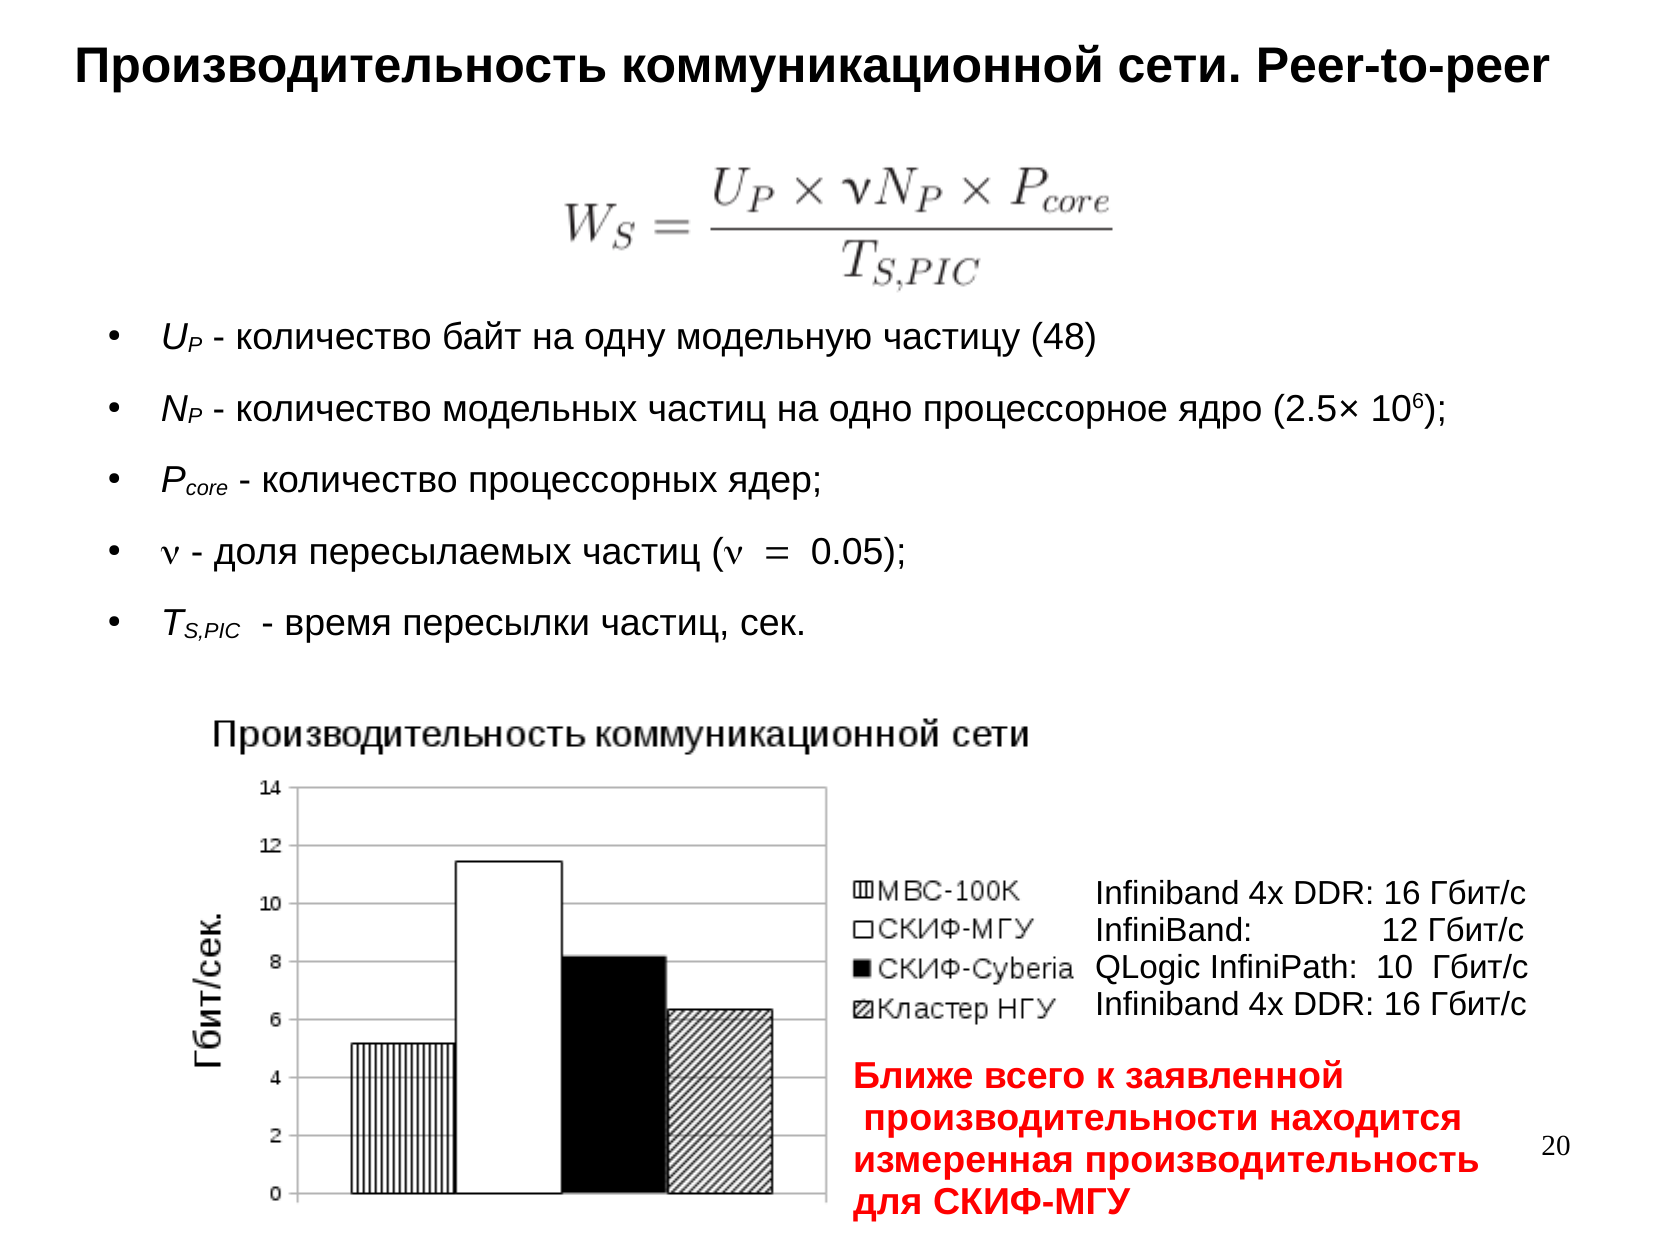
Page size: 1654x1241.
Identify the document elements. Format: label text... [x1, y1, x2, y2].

list UP - количество байт на одну модельную частицу (48) NP - количество модельных частиц на одно процессорное ядро (2.5× 106); Pcore - количество процессорных ядер; n - доля пересылаемых частиц (n = 0.05); TS,PIC - время пересылки частиц, сек. [90, 315, 1579, 1036]
text_box Ближе всего к заявленной производительности находится измеренная производительность для СКИФ-МГУ [838, 1047, 1506, 1231]
picture [465, 169, 1161, 319]
title Производительность коммуникационной сети. Peer-to-peer [0, 0, 1636, 169]
text_box Infiniband 4x DDR: 16 Гбит/с InfiniBand: 12 Гбит/с QLogic InfiniPath: 10 Гбит/с Infiniband 4x DDR: 16 Гбит/с [1080, 867, 1563, 1031]
picture [149, 683, 1096, 1216]
